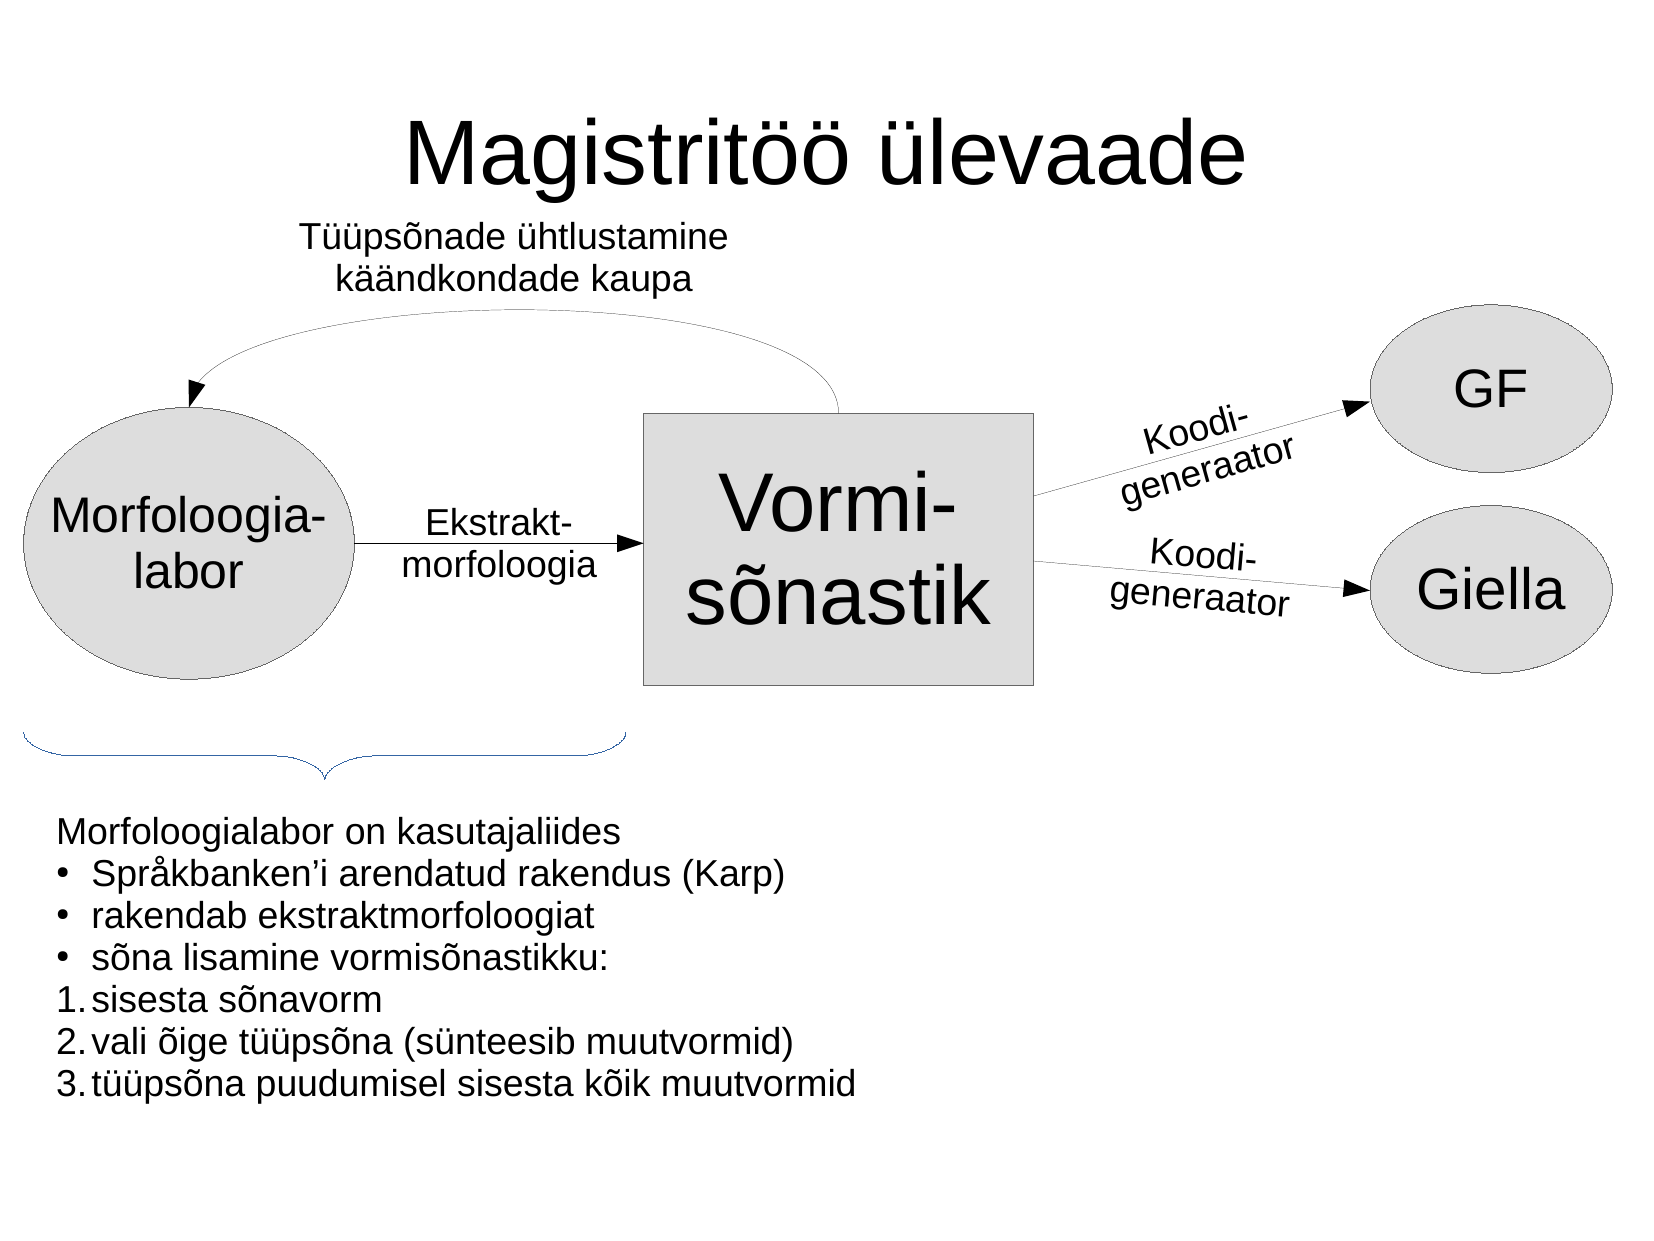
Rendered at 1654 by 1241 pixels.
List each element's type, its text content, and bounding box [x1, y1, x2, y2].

text_box Morfoloogia- labor [23, 407, 355, 680]
text_box Vormi- sõnastik [643, 413, 1034, 686]
text_box Morfoloogialabor on kasutajaliides Språkbanken’i arendatud rakendus (Karp) rakendab ekstraktmorfoloogiat sõna lisamine vormisõnastikku: sisesta sõnavorm vali õige tüüpsõna (sünteesib muutvormid) tüüpsõna puudumisel sisesta kõik muutvormid [41, 803, 922, 1196]
text_box Giella [1370, 505, 1613, 674]
title Magistritöö ülevaade [82, 49, 1571, 257]
text_box GF [1370, 304, 1613, 473]
